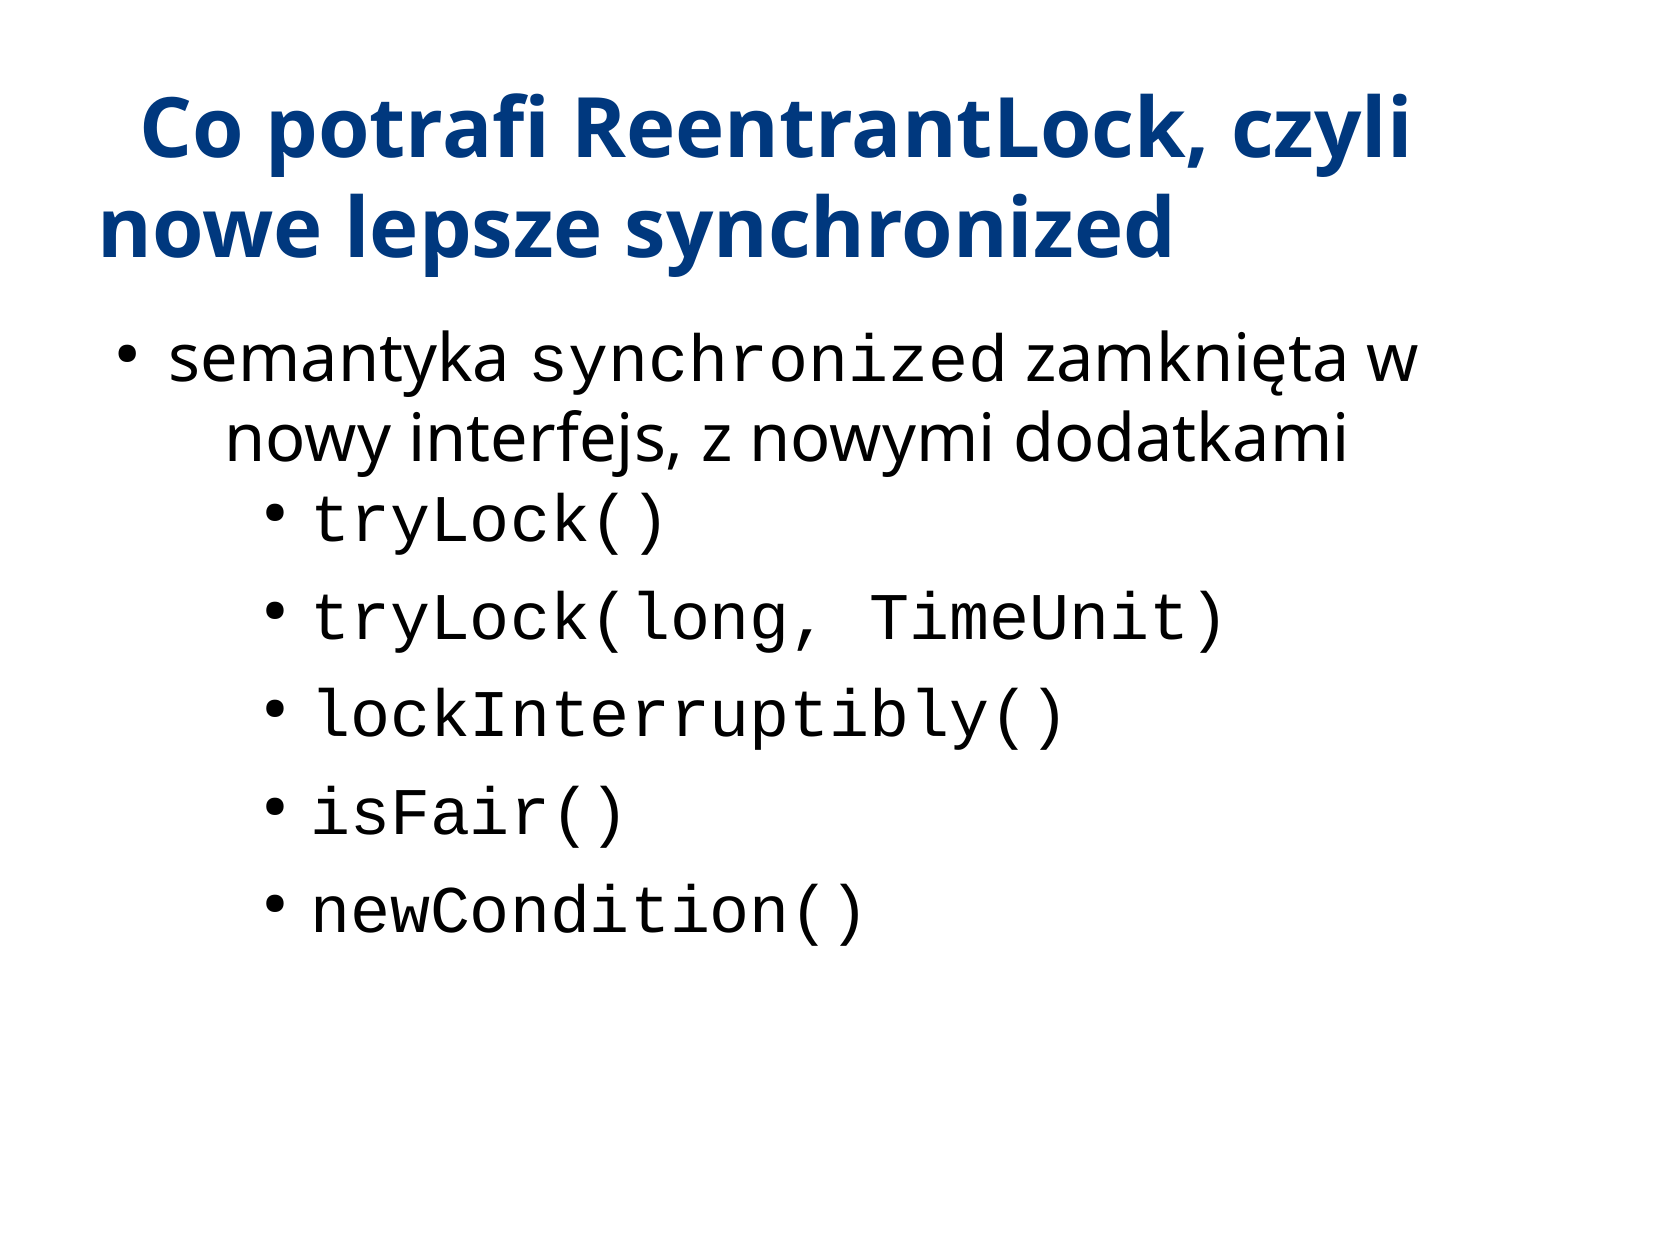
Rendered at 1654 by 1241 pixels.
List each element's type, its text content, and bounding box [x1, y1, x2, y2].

list semantyka synchronized zamknięta w nowy interfejs, z nowymi dodatkami tryLock() tryLock(long, TimeUnit) lockInterruptibly() isFair() newCondition() [82, 299, 1571, 1176]
title Co potrafi ReentrantLock, czyli nowe lepsze synchronized [82, 49, 1571, 290]
